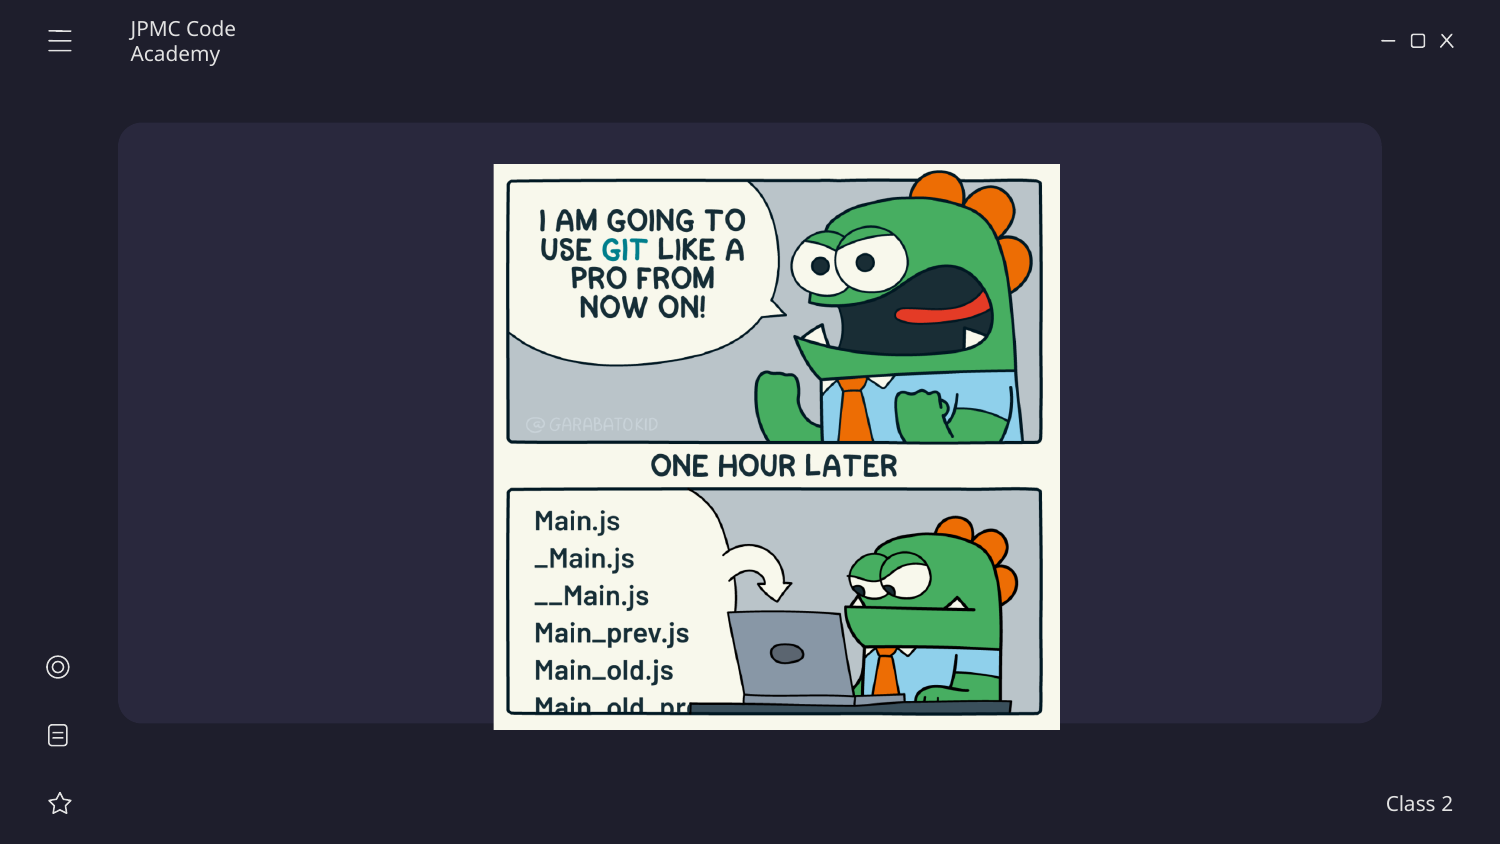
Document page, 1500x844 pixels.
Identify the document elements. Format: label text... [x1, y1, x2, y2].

picture [493, 164, 1060, 730]
subtitle JPMC Code Academy [130, 18, 306, 64]
subtitle Class 2 [1278, 780, 1453, 826]
